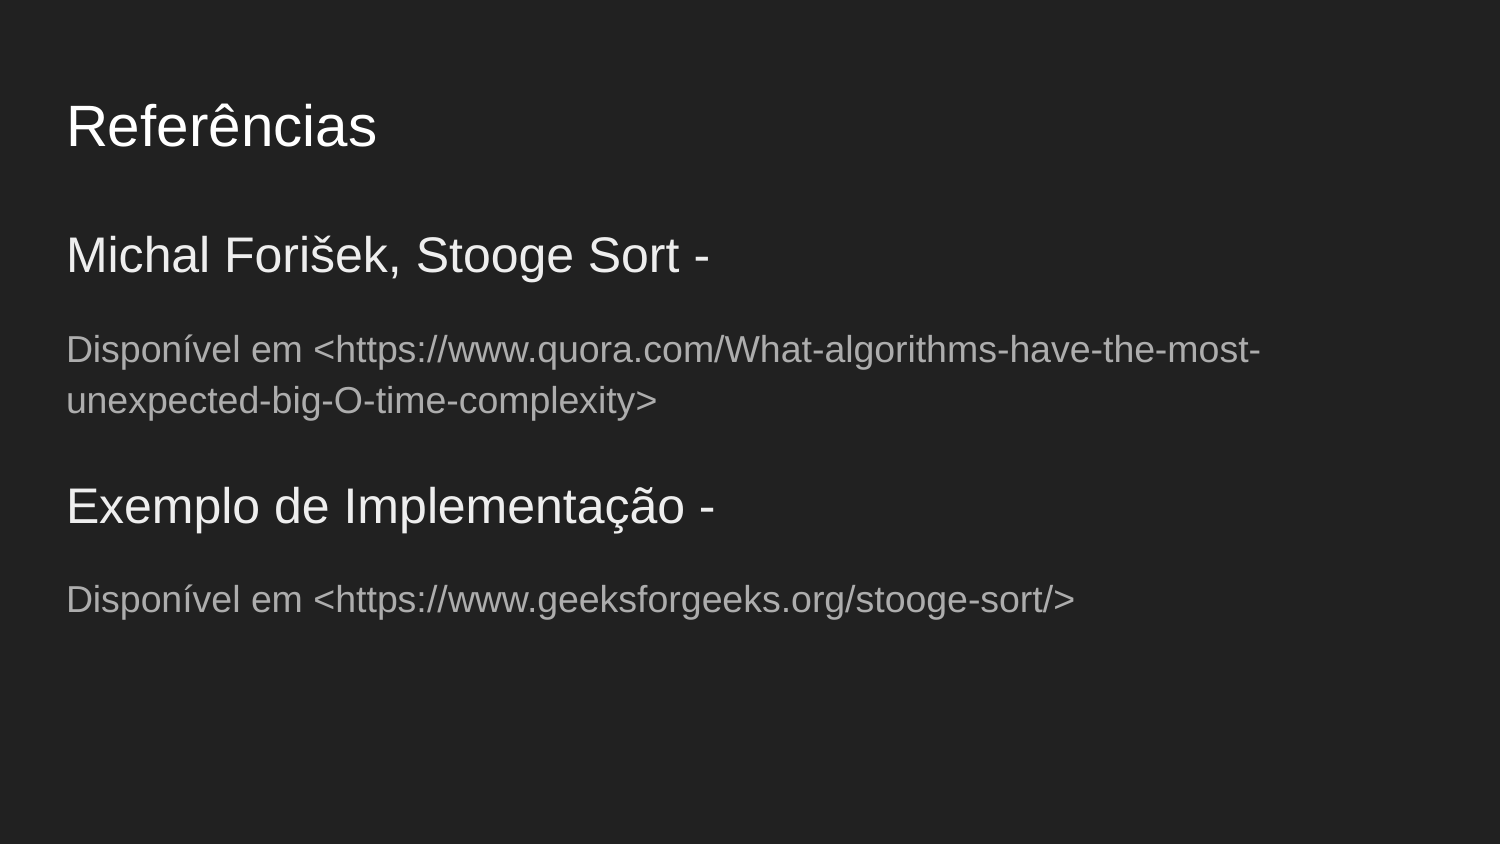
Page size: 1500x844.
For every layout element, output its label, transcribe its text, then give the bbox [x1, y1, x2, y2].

title Referências [51, 72, 1449, 167]
list Michal Forišek, Stooge Sort - Disponível em <https://www.quora.com/What-algorithms-have-the-most-unexpected-big-O-time-complexity> Exemplo de Implementação - Disponível em <https://www.geeksforgeeks.org/stooge-sort/> [51, 189, 1449, 750]
